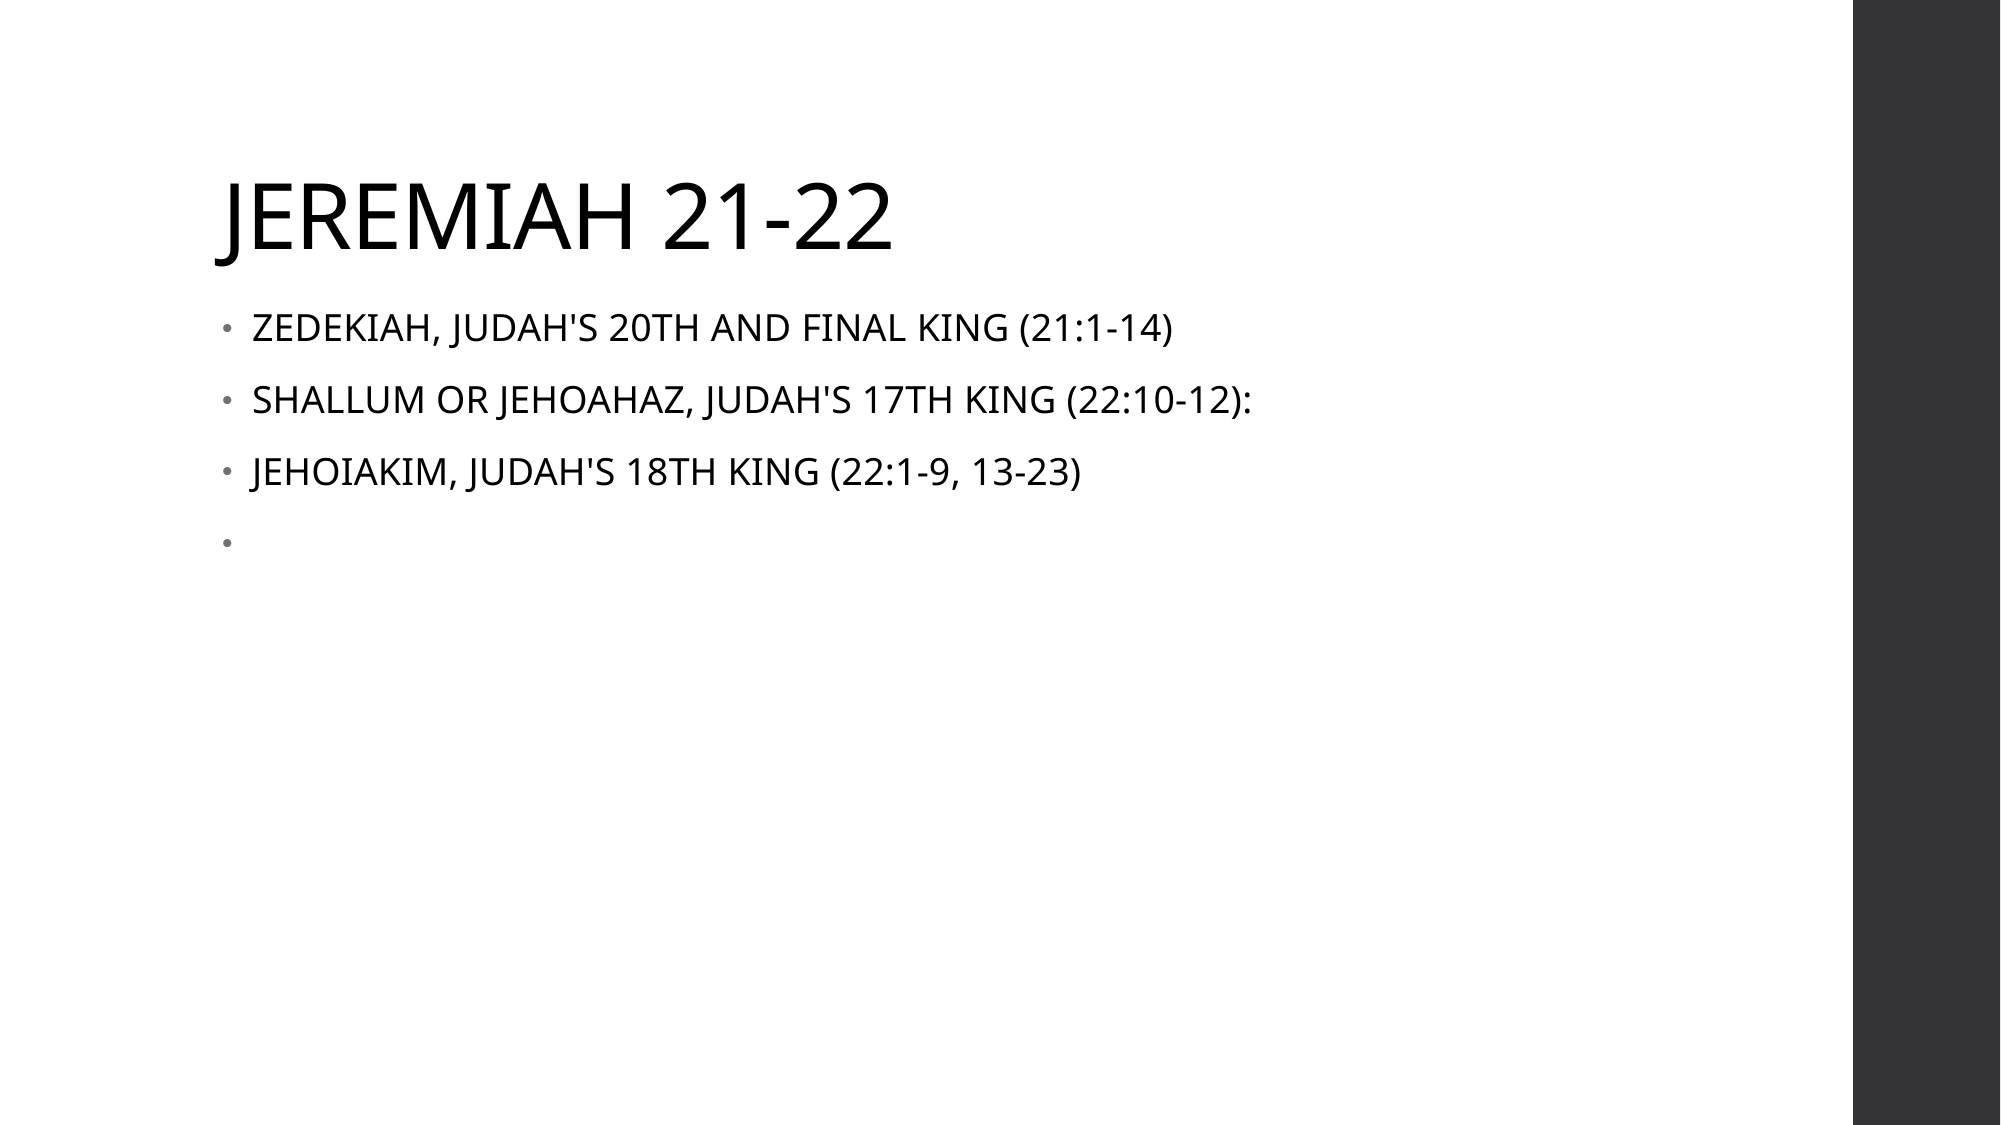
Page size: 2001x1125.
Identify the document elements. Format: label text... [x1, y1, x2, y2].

list ZEDEKIAH, JUDAH'S 20TH AND FINAL KING (21:1-14) SHALLUM OR JEHOAHAZ, JUDAH'S 17TH KING (22:10-12): JEHOIAKIM, JUDAH'S 18TH KING (22:1-9, 13-23) [206, 299, 1617, 1014]
title JEREMIAH 21-22 [206, 60, 1797, 278]
